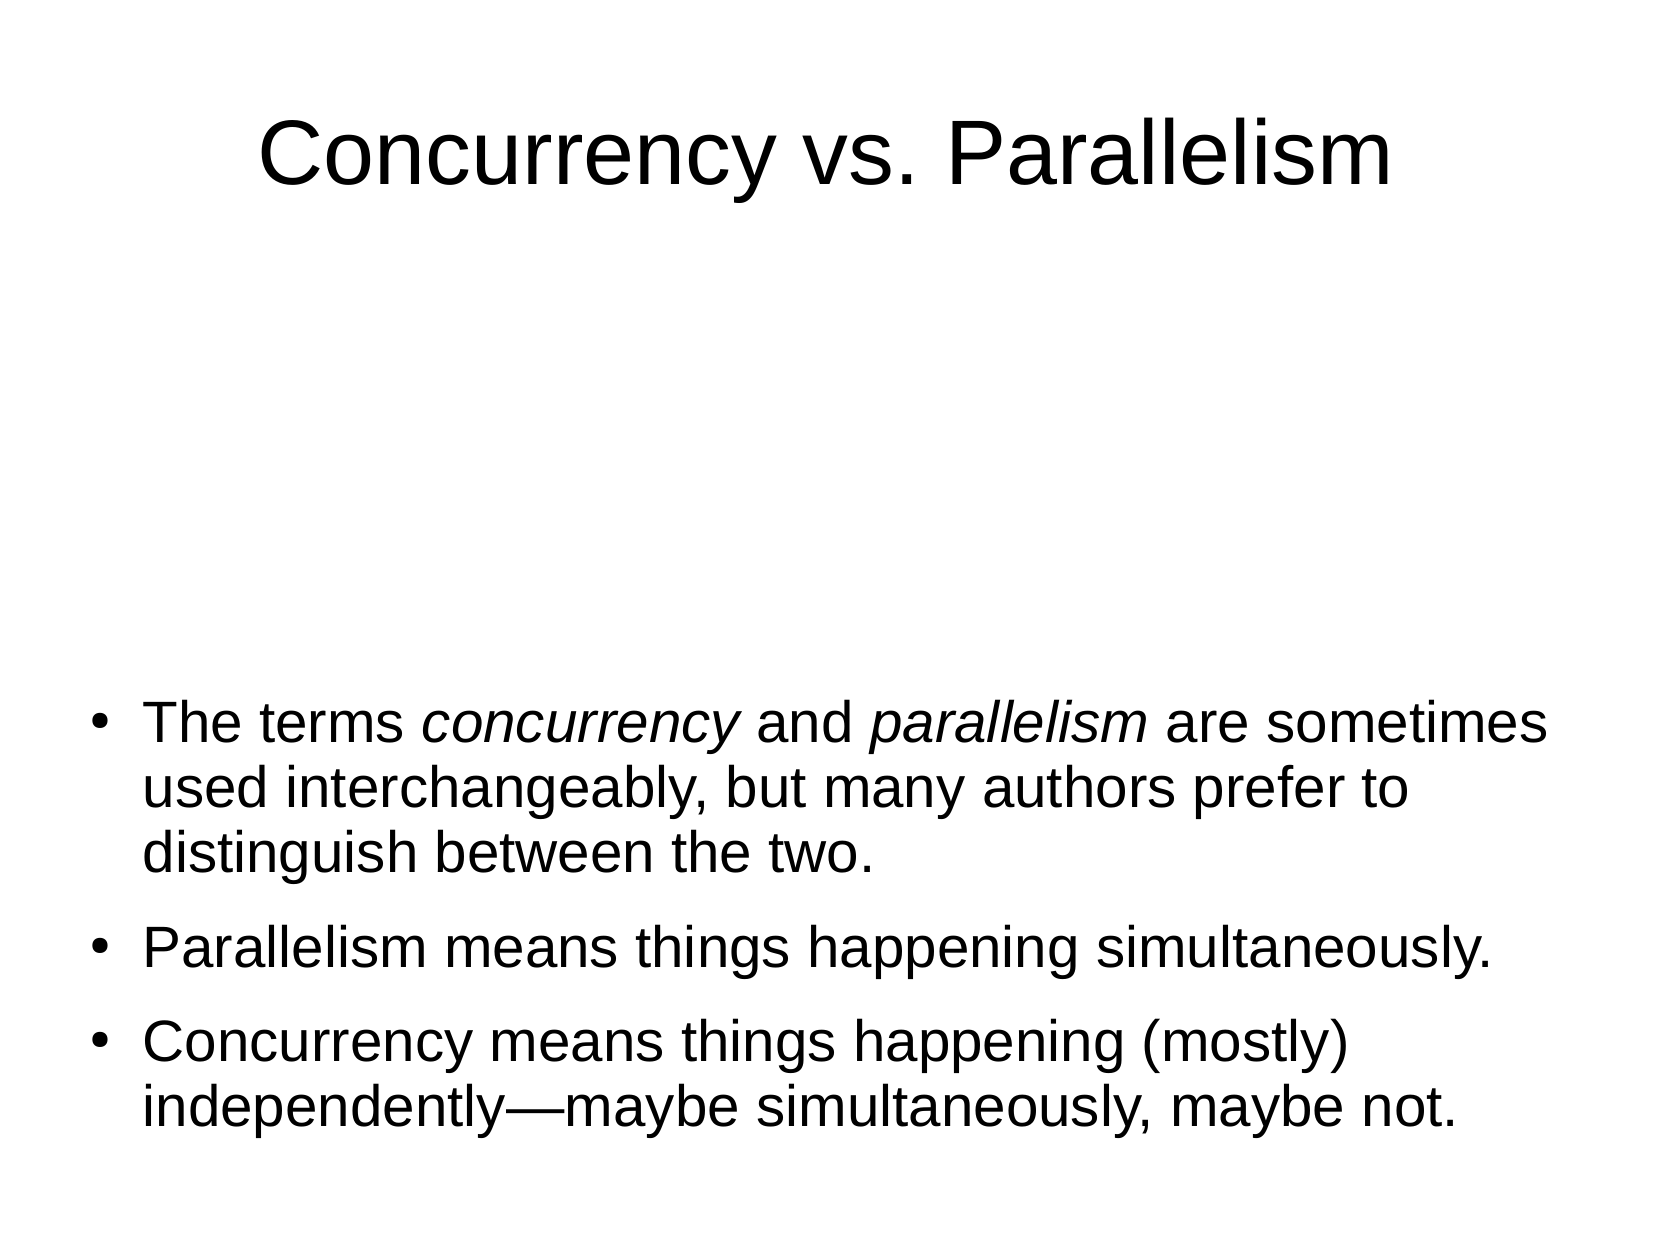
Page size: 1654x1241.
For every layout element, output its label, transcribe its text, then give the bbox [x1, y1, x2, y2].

list The terms concurrency and parallelism are sometimes used interchangeably, but many authors prefer to distinguish between the two. Parallelism means things happening simultaneously. Concurrency means things happening (mostly) independently—maybe simultaneously, maybe not. [71, 690, 1561, 1141]
title Concurrency vs. Parallelism [82, 49, 1571, 257]
